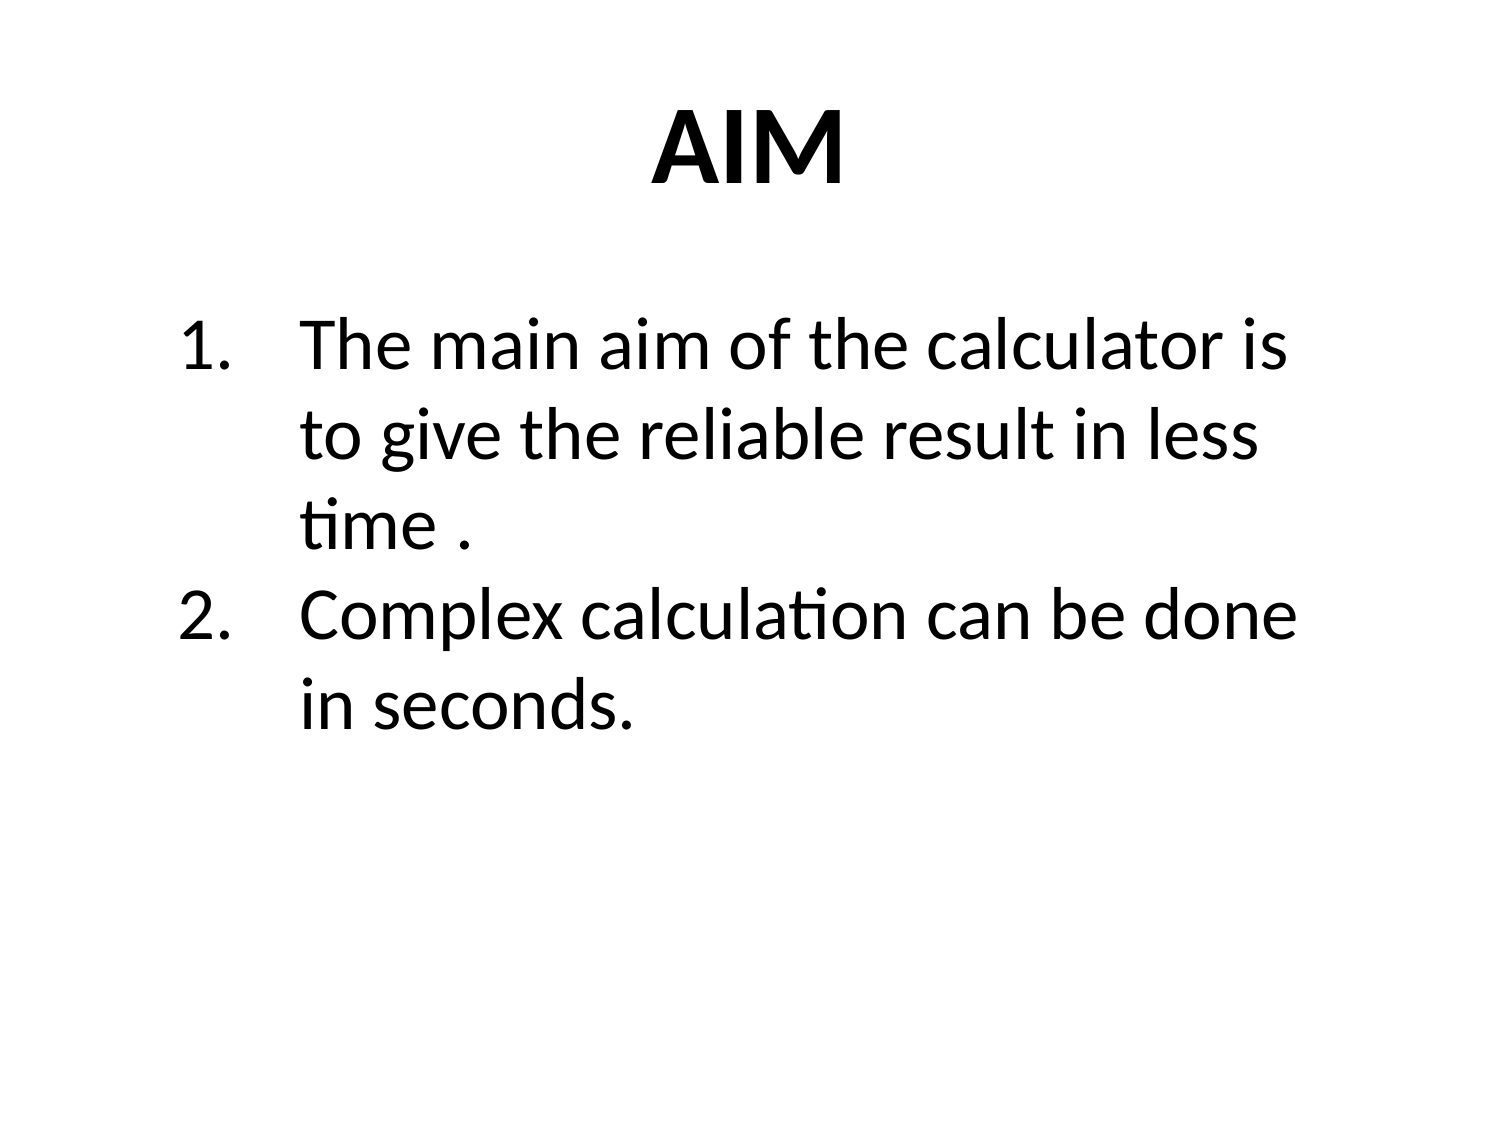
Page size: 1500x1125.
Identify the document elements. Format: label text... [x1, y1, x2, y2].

text_box The main aim of the calculator is to give the reliable result in less time . Complex calculation can be done in seconds. [162, 287, 1375, 753]
title AIM [75, 45, 1425, 233]
